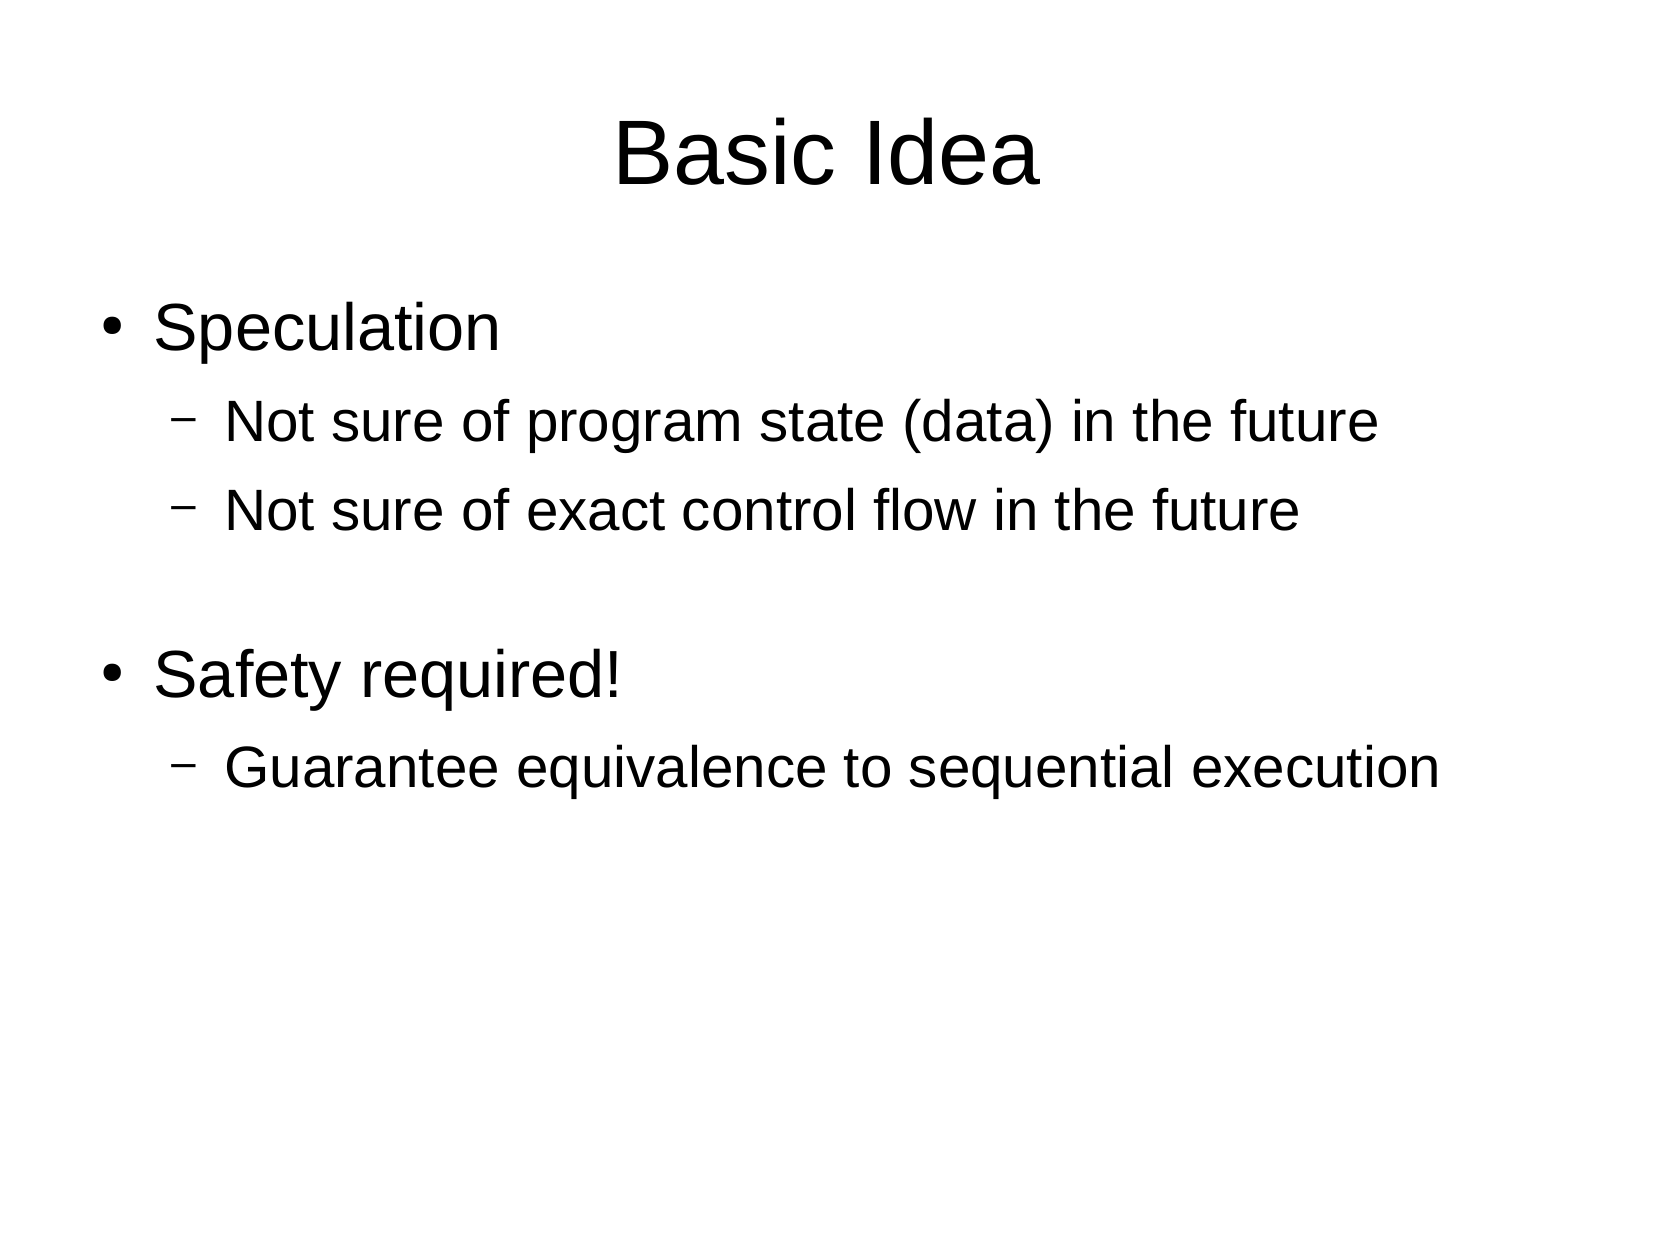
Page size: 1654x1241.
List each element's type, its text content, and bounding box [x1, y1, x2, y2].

title Basic Idea [82, 49, 1571, 257]
list Speculation Not sure of program state (data) in the future Not sure of exact control flow in the future Safety required! Guarantee equivalence to sequential execution [82, 290, 1571, 1010]
